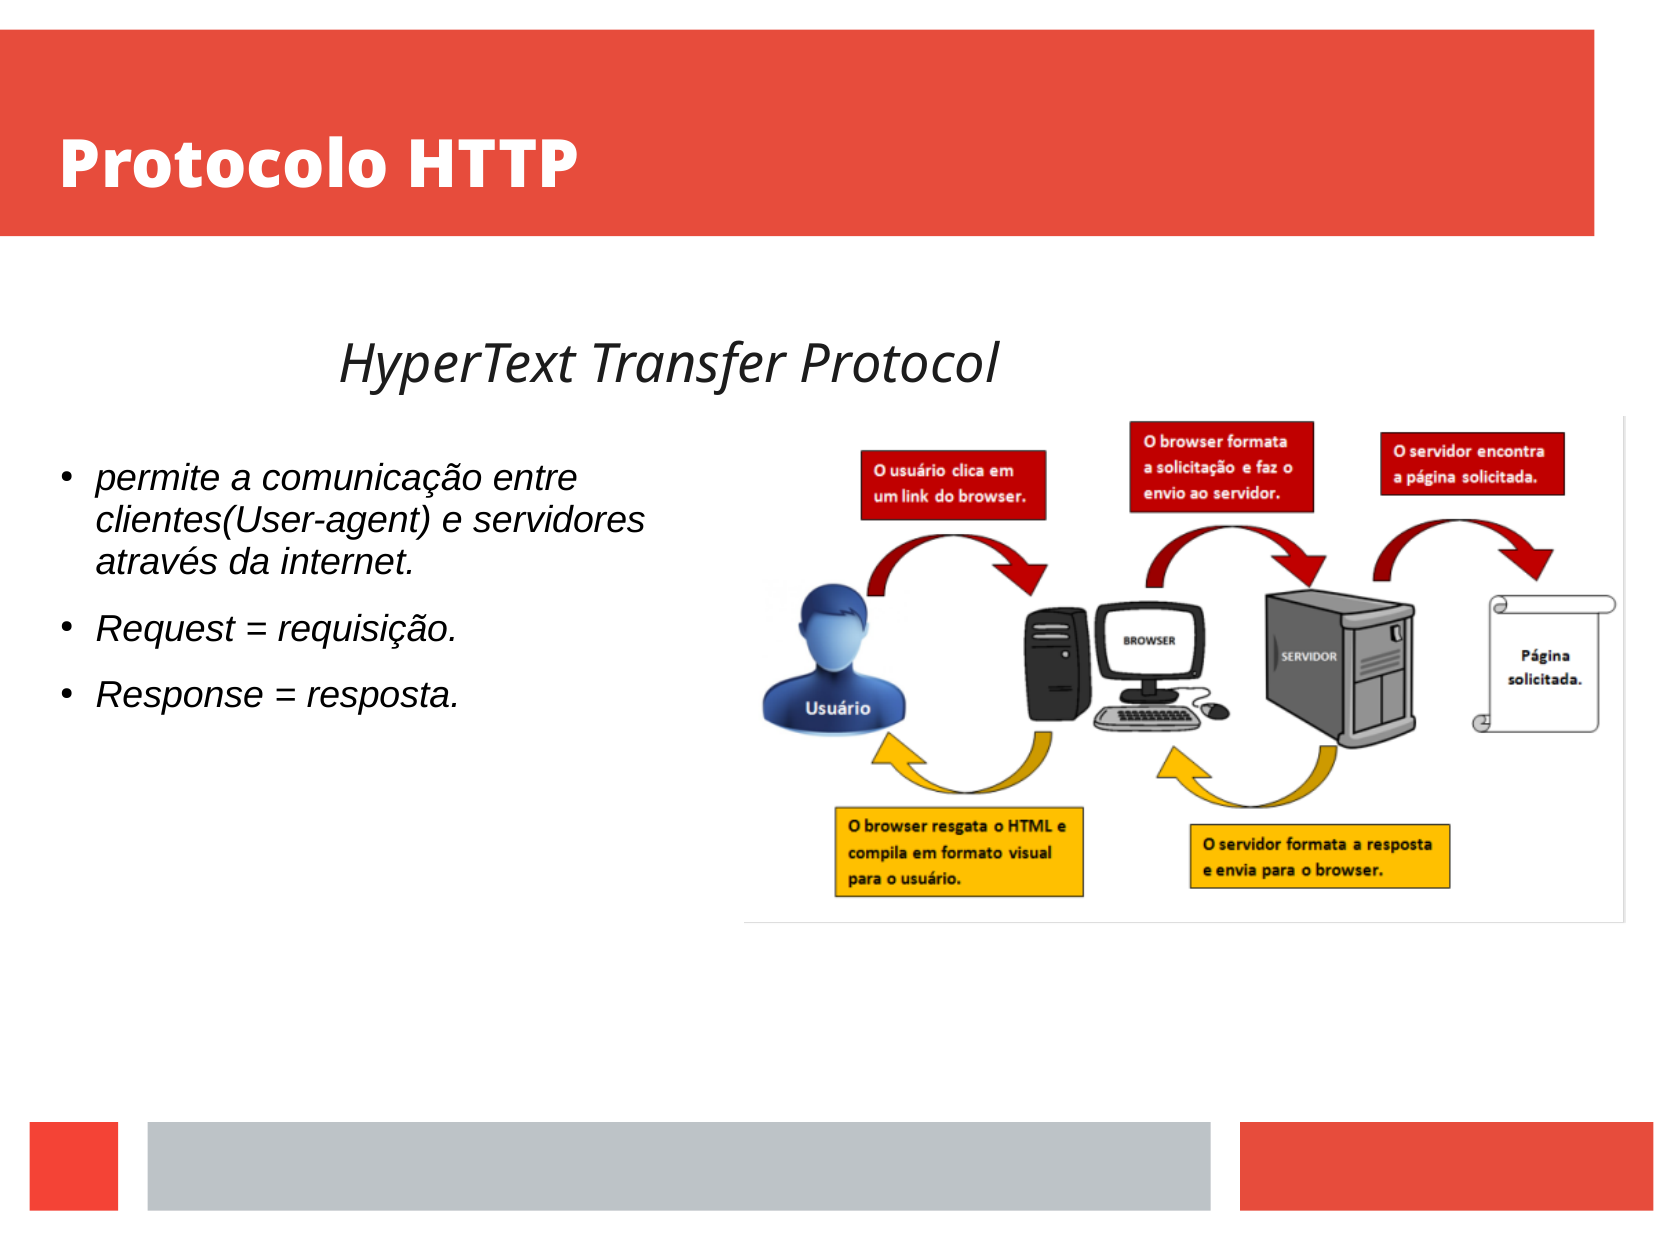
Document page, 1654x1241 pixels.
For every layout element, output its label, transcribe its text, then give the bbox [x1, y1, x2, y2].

picture [741, 413, 1623, 922]
list HyperText Transfer Protocol [59, 324, 1565, 1093]
title Protocolo HTTP [59, 59, 1595, 207]
text_box ​​​​permite a comunicação entre clientes(User-agent) e servidores através da internet. Request = requisição. Response = resposta. [45, 448, 721, 724]
